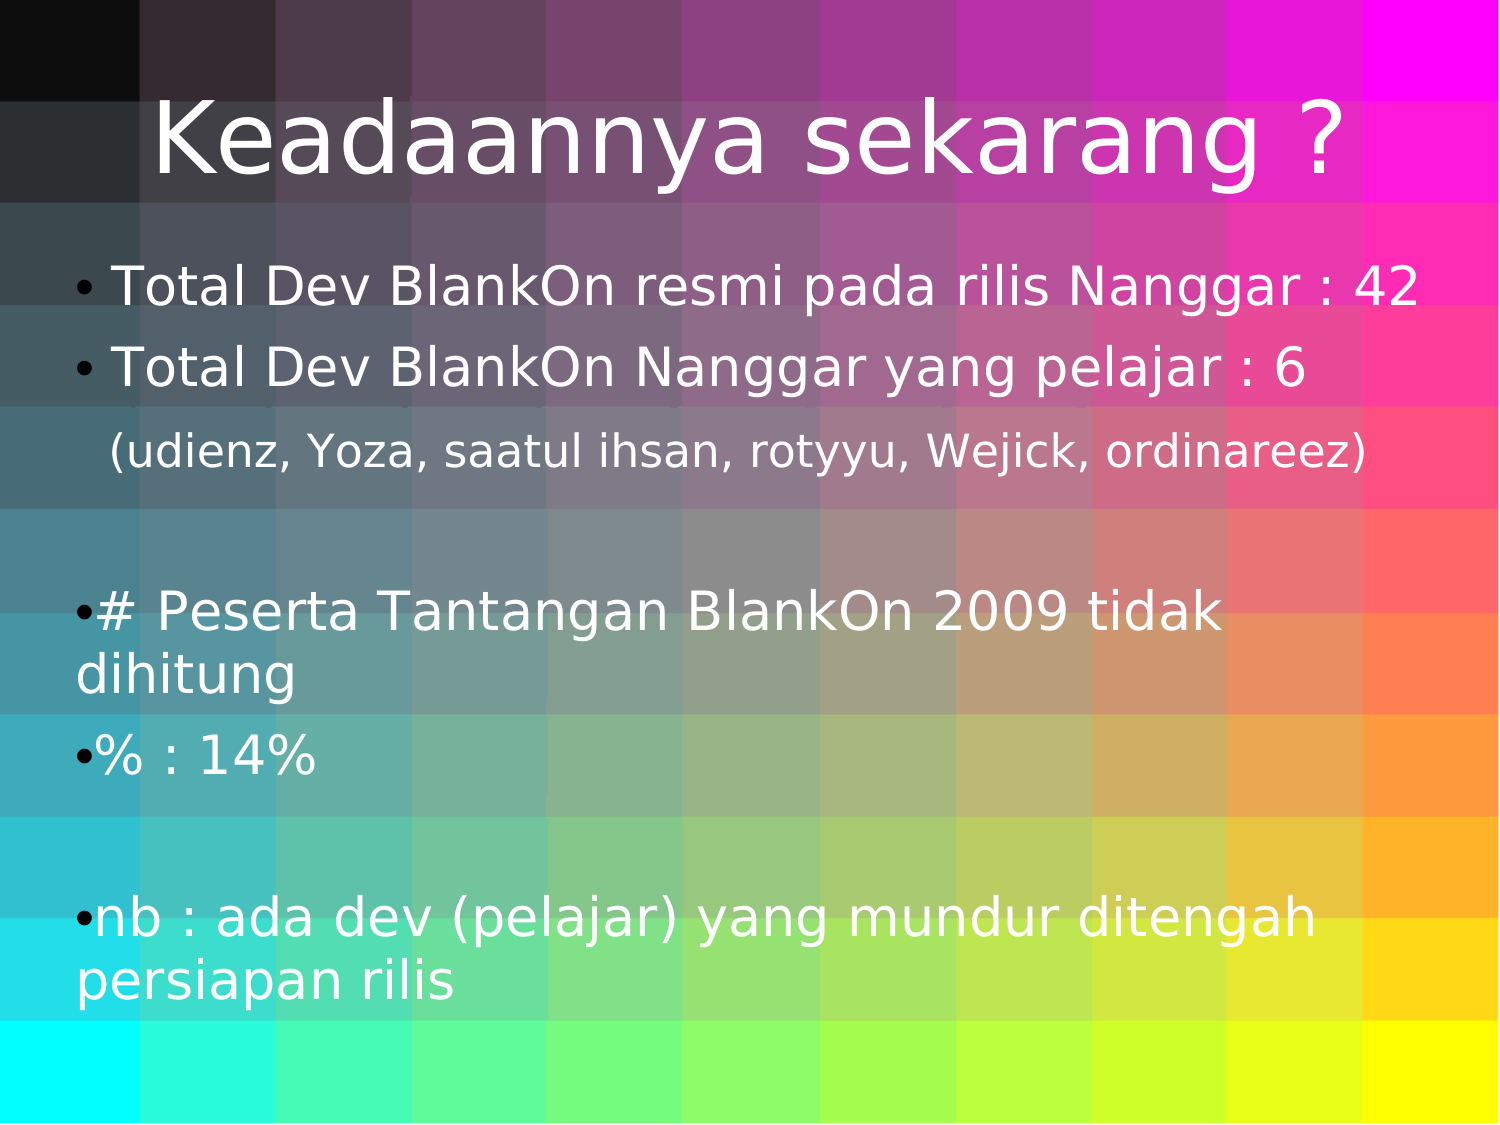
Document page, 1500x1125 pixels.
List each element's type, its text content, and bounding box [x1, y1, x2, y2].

subtitle Total Dev BlankOn resmi pada rilis Nanggar : 42 Total Dev BlankOn Nanggar yang pelajar : 6 (udienz, Yoza, saatul ihsan, rotyyu, Wejick, ordinareez) # Peserta Tantangan BlankOn 2009 tidak dihitung % : 14% nb : ada dev (pelajar) yang mundur ditengah persiapan rilis [75, 254, 1426, 1013]
title Keadaannya sekarang ? [75, 51, 1426, 226]
picture [0, 0, 1500, 1125]
